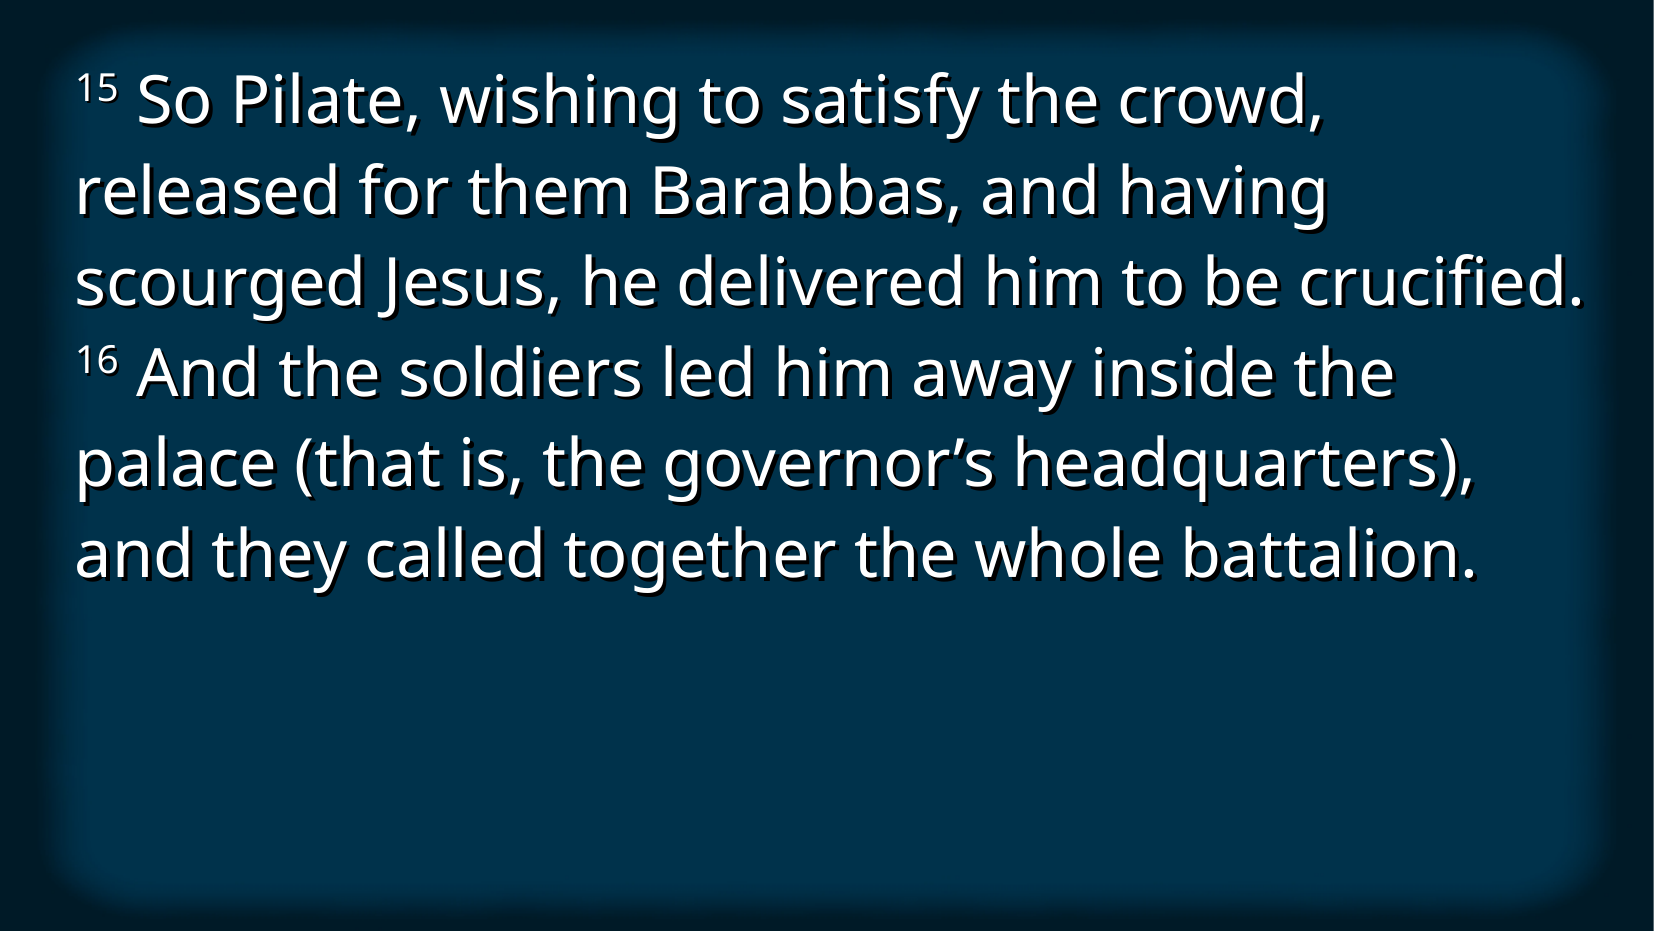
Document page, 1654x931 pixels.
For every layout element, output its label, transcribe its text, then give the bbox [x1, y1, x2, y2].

picture [0, 0, 1654, 931]
text_box 15 So Pilate, wishing to satisfy the crowd, released for them Barabbas, and having scourged Jesus, he delivered him to be crucified. 16 And the soldiers led him away inside the palace (that is, the governor’s headquarters), and they called together the whole battalion. [60, 45, 1606, 616]
